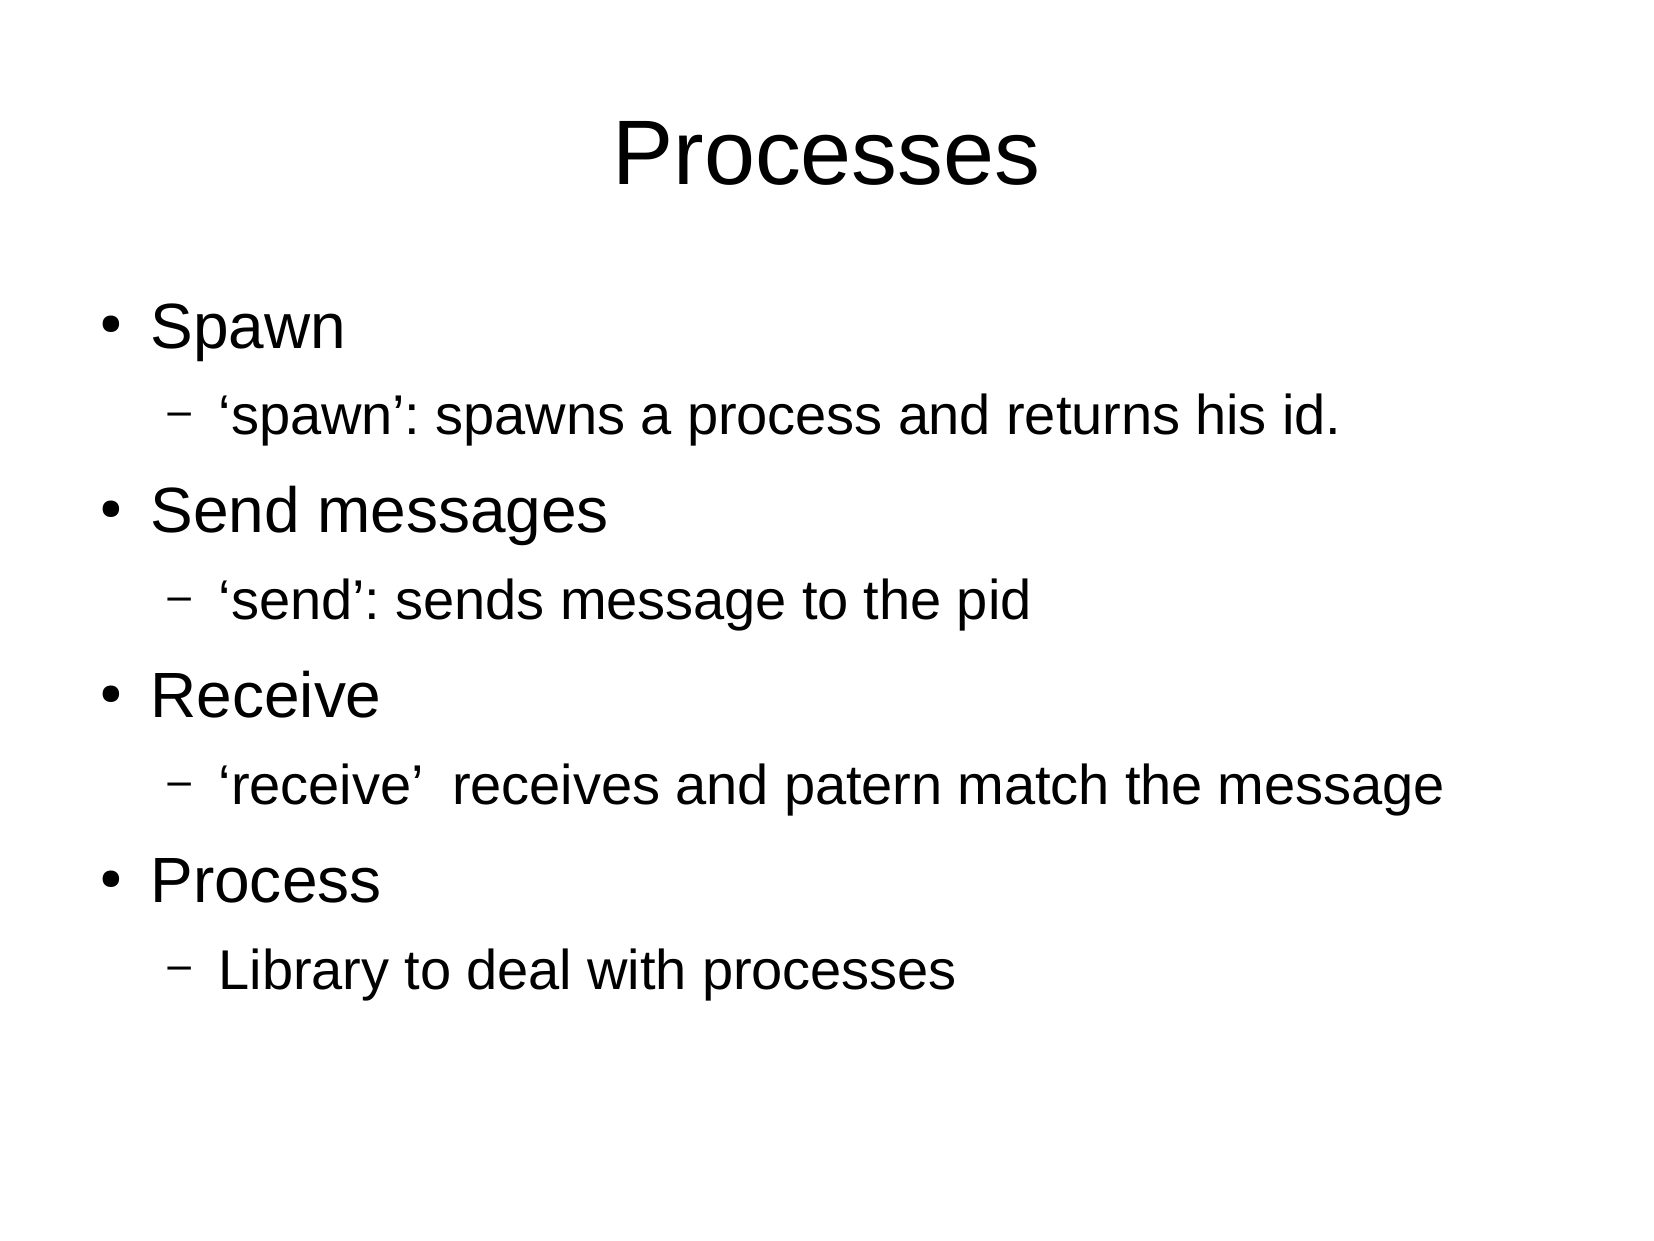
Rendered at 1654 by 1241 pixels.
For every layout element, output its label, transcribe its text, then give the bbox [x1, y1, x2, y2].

list Spawn ‘spawn’: spawns a process and returns his id. Send messages ‘send’: sends message to the pid Receive ‘receive’ receives and patern match the message Process Library to deal with processes [82, 290, 1571, 1010]
title Processes [82, 49, 1571, 257]
